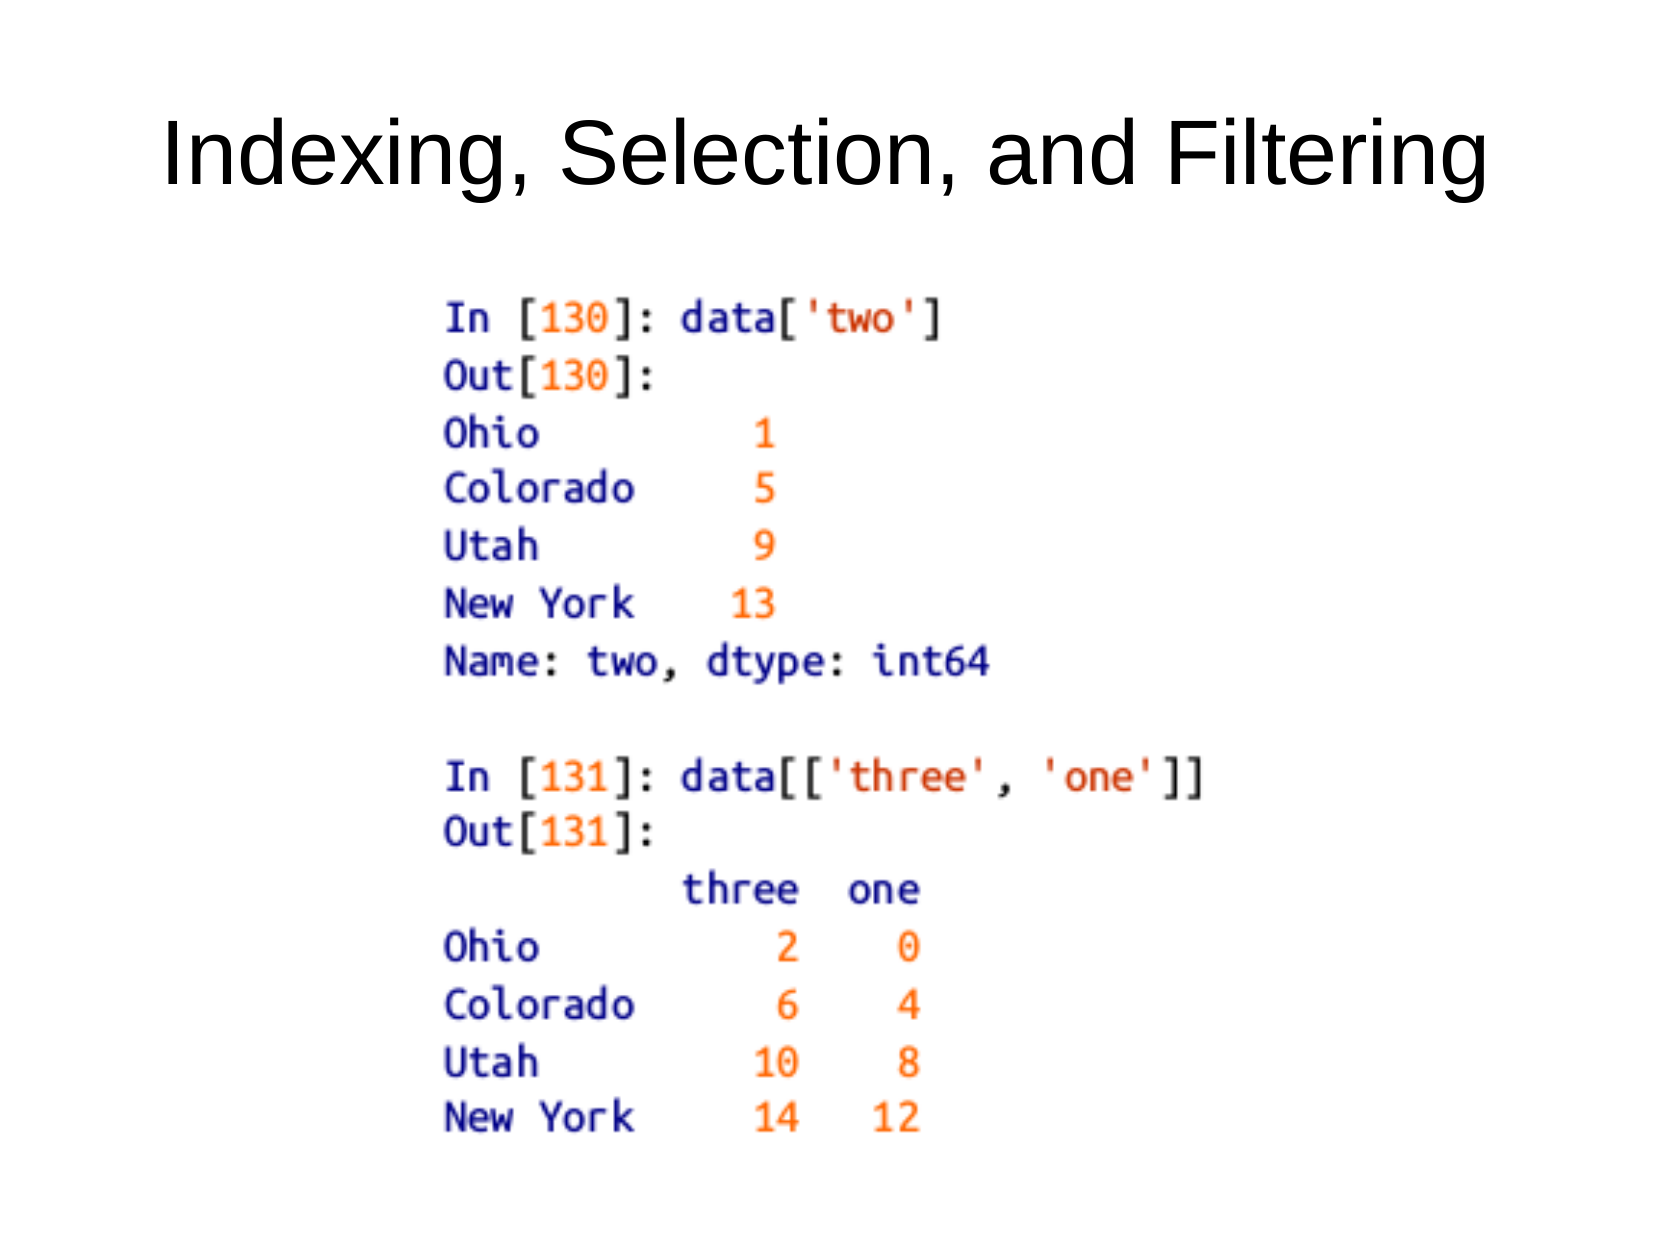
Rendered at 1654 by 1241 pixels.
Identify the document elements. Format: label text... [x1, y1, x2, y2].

picture [439, 284, 1253, 1171]
title Indexing, Selection, and Filtering [82, 49, 1571, 257]
